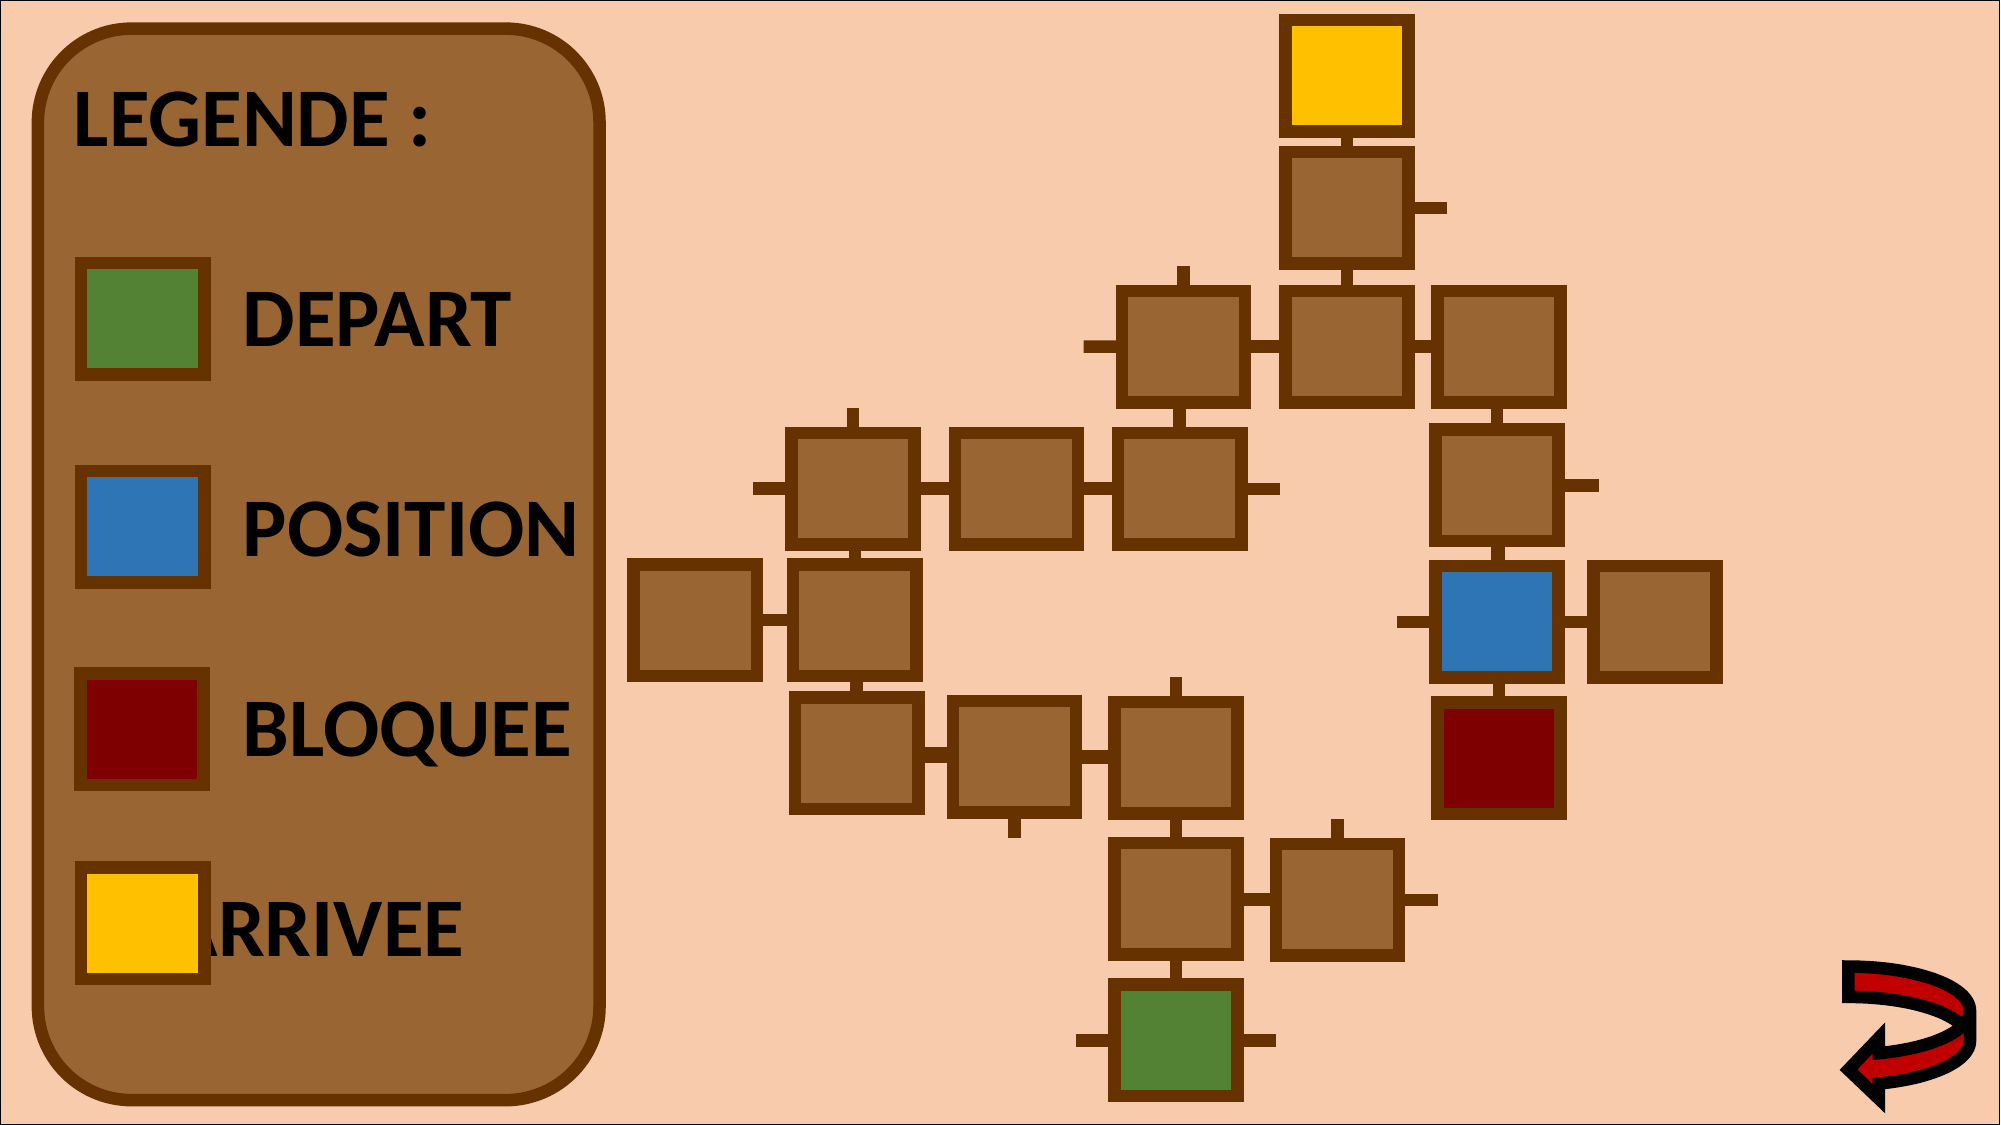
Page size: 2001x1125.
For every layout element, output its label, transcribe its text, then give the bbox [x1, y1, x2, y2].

text_box LEGENDE : DEPART POSITION BLOQUEE ARRIVEE [59, 56, 600, 1001]
text_box [0, 0, 2000, 1125]
